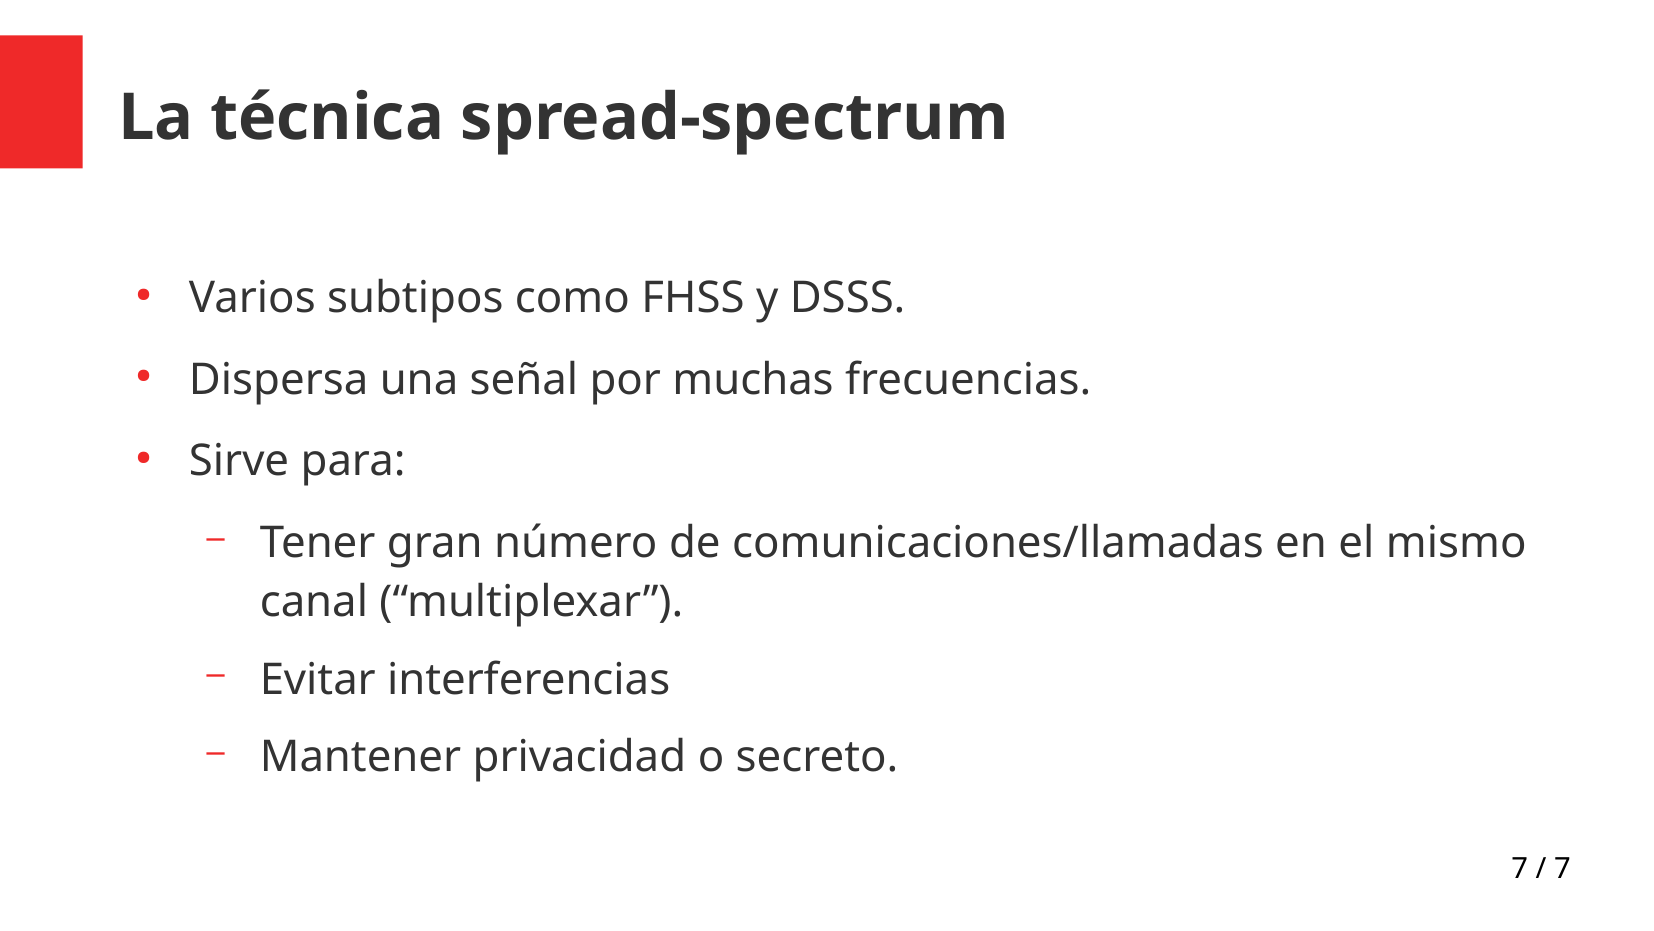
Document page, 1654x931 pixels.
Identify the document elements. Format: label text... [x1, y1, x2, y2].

title La técnica spread-spectrum [118, 37, 1571, 193]
list Varios subtipos como FHSS y DSSS. Dispersa una señal por muchas frecuencias. Sirve para: Tener gran número de comunicaciones/llamadas en el mismo canal (“multiplexar”). Evitar interferencias Mantener privacidad o secreto. [118, 265, 1536, 806]
